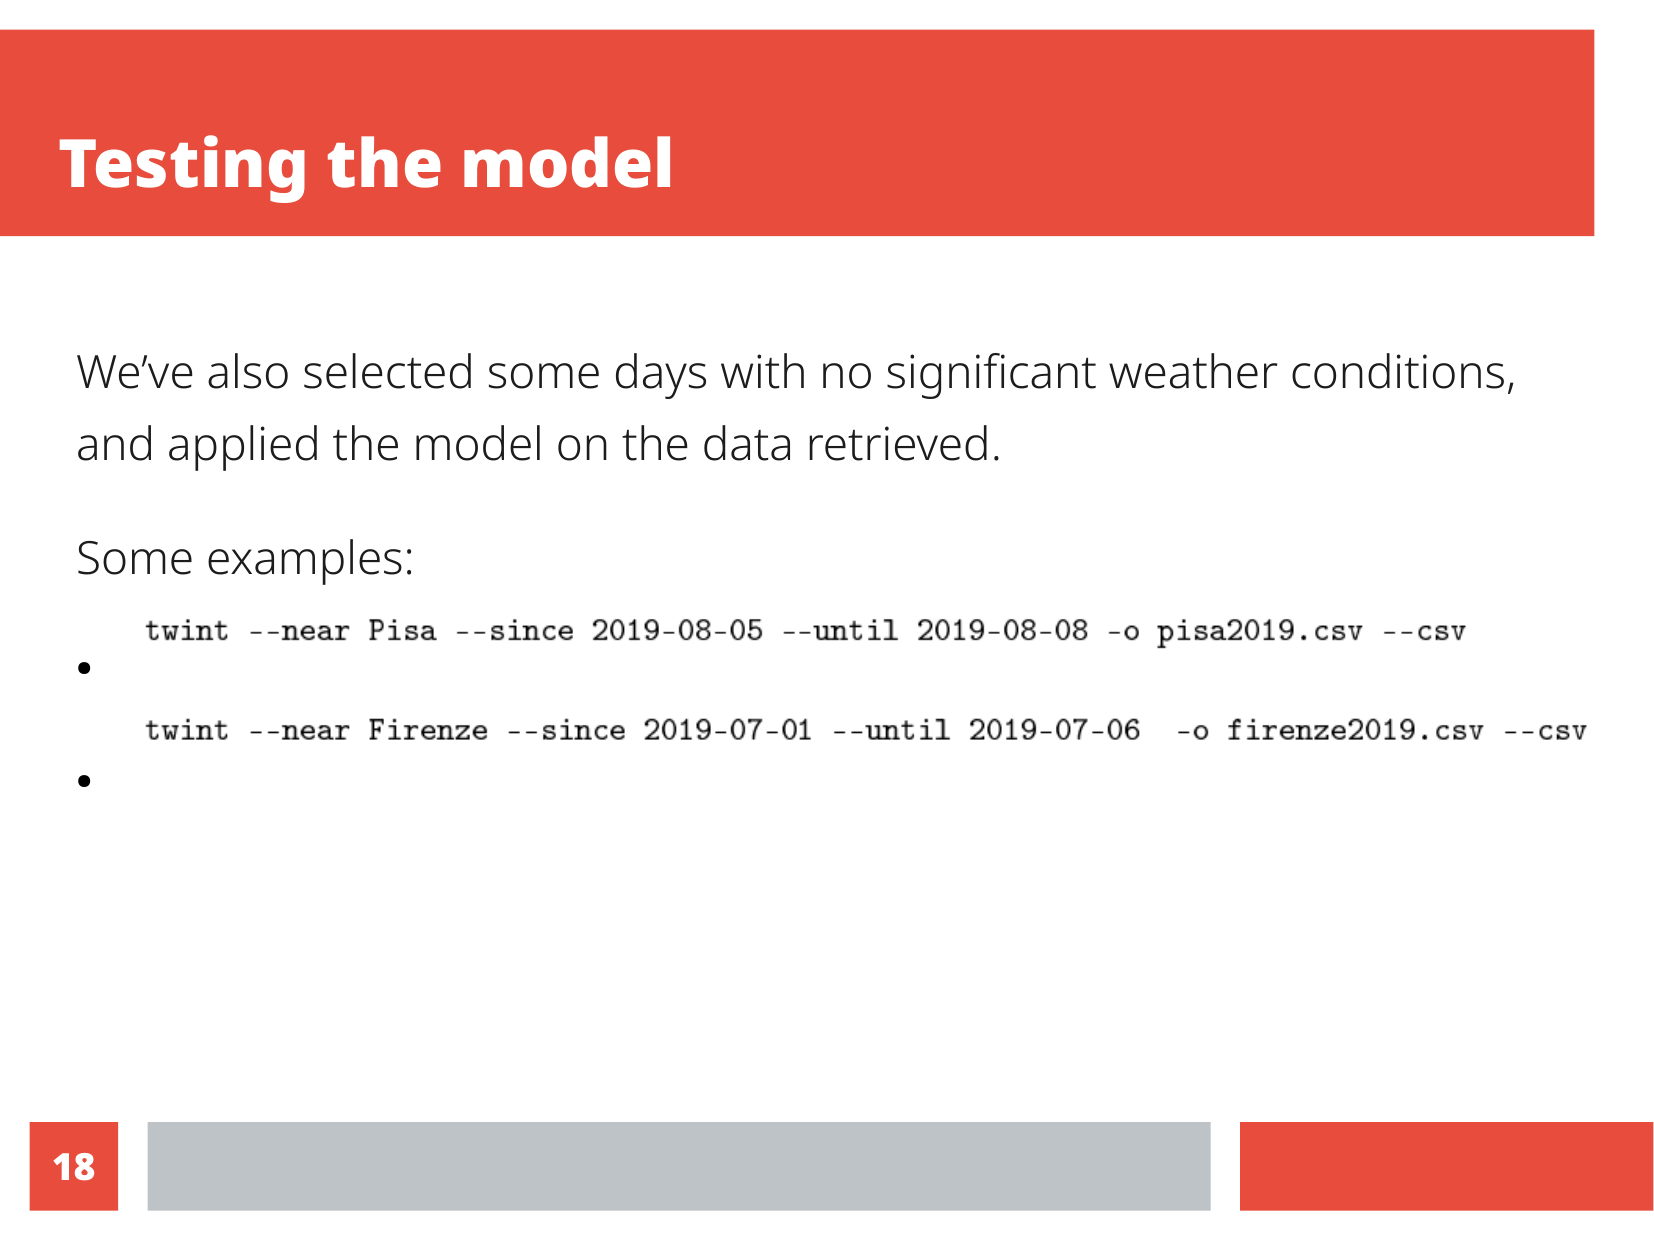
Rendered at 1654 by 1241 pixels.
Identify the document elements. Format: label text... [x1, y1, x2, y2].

title Testing the model [59, 59, 1595, 207]
picture [129, 602, 1497, 661]
text_box We’ve also selected some days with no significant weather conditions, and applied the model on the data retrieved. Some examples: [76, 330, 1582, 934]
picture [129, 708, 1604, 759]
